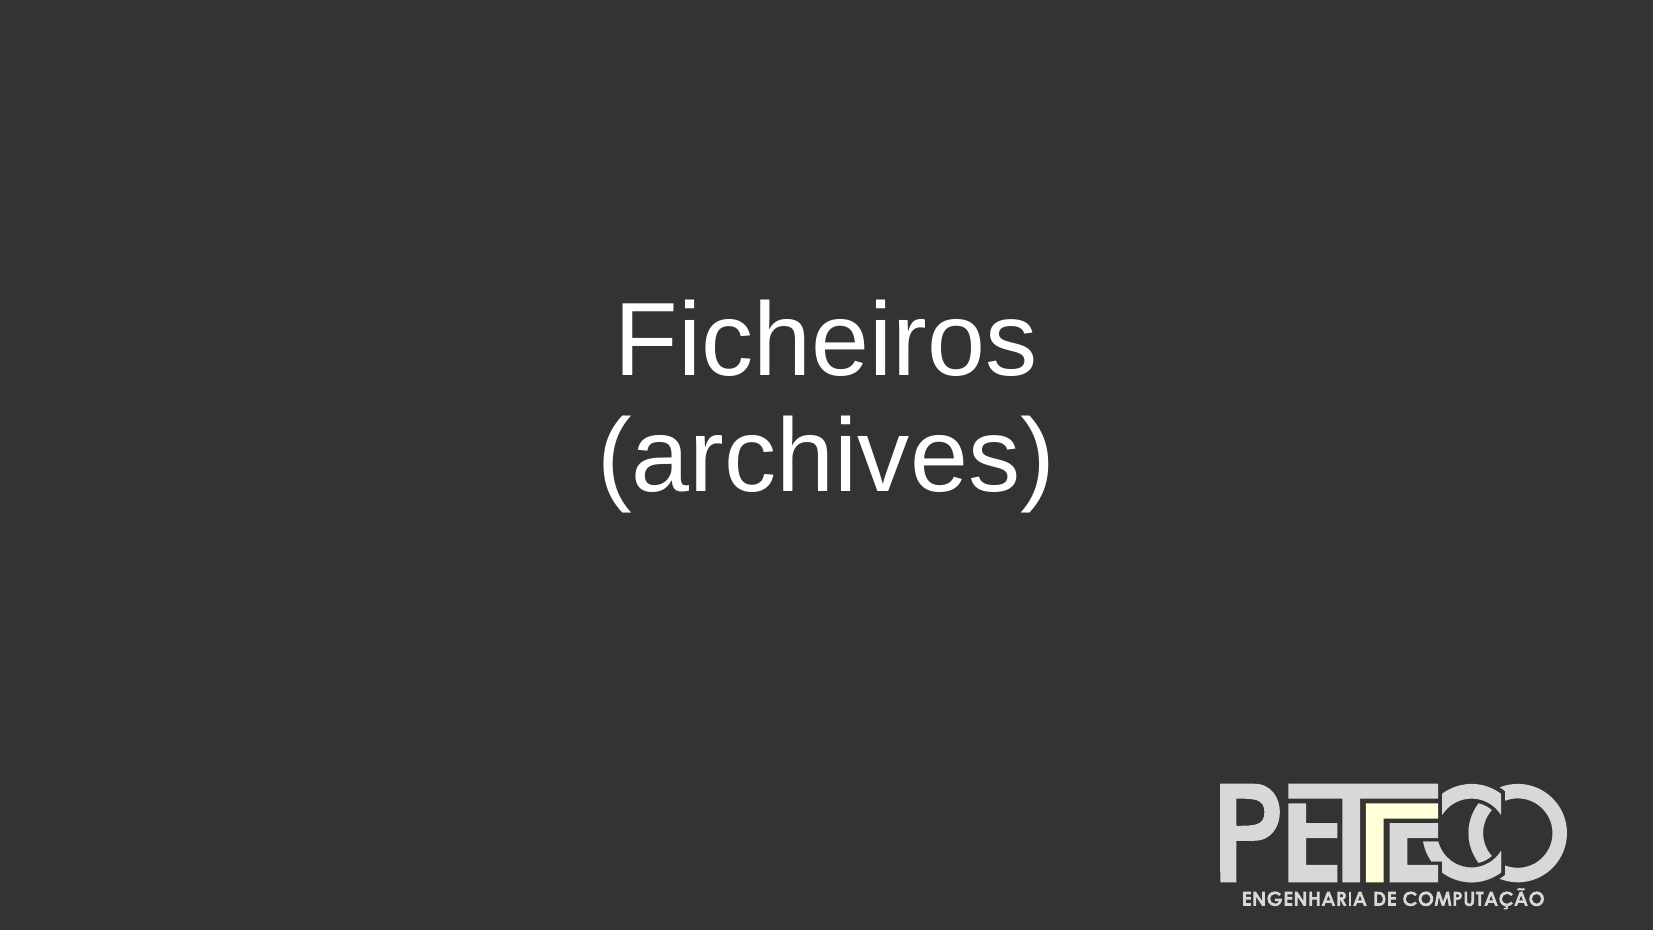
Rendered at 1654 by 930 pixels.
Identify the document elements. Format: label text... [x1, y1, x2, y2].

subtitle Ficheiros (archives) [82, 37, 1571, 757]
